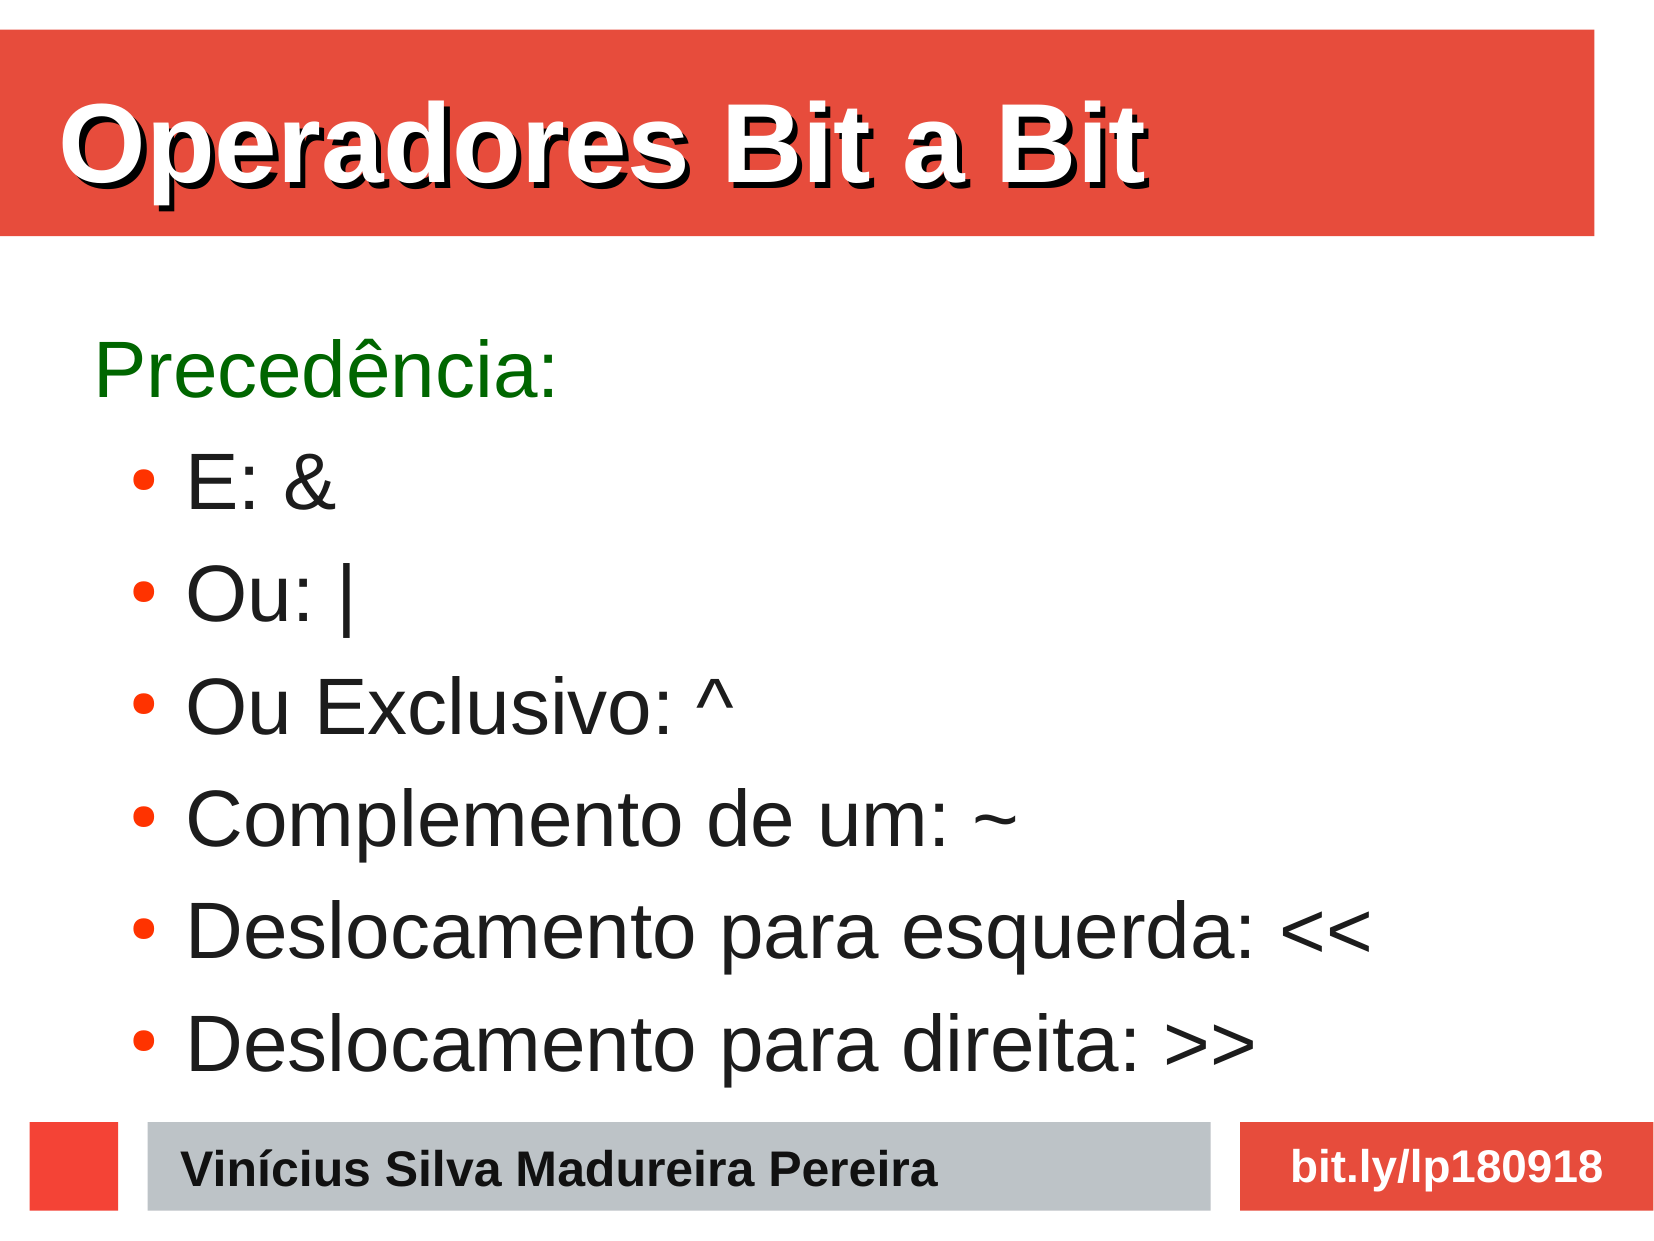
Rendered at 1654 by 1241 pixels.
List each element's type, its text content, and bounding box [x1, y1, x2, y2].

text_box bit.ly/lp180918 [1228, 1133, 1654, 1205]
title Operadores Bit a Bit [59, 59, 1595, 207]
list Precedência: E: & Ou: | Ou Exclusivo: ^ Complemento de um: ~ Deslocamento para esquerda: << Deslocamento para direita: >> [59, 324, 1565, 1093]
text_box Vinícius Silva Madureira Pereira [165, 1133, 1170, 1205]
